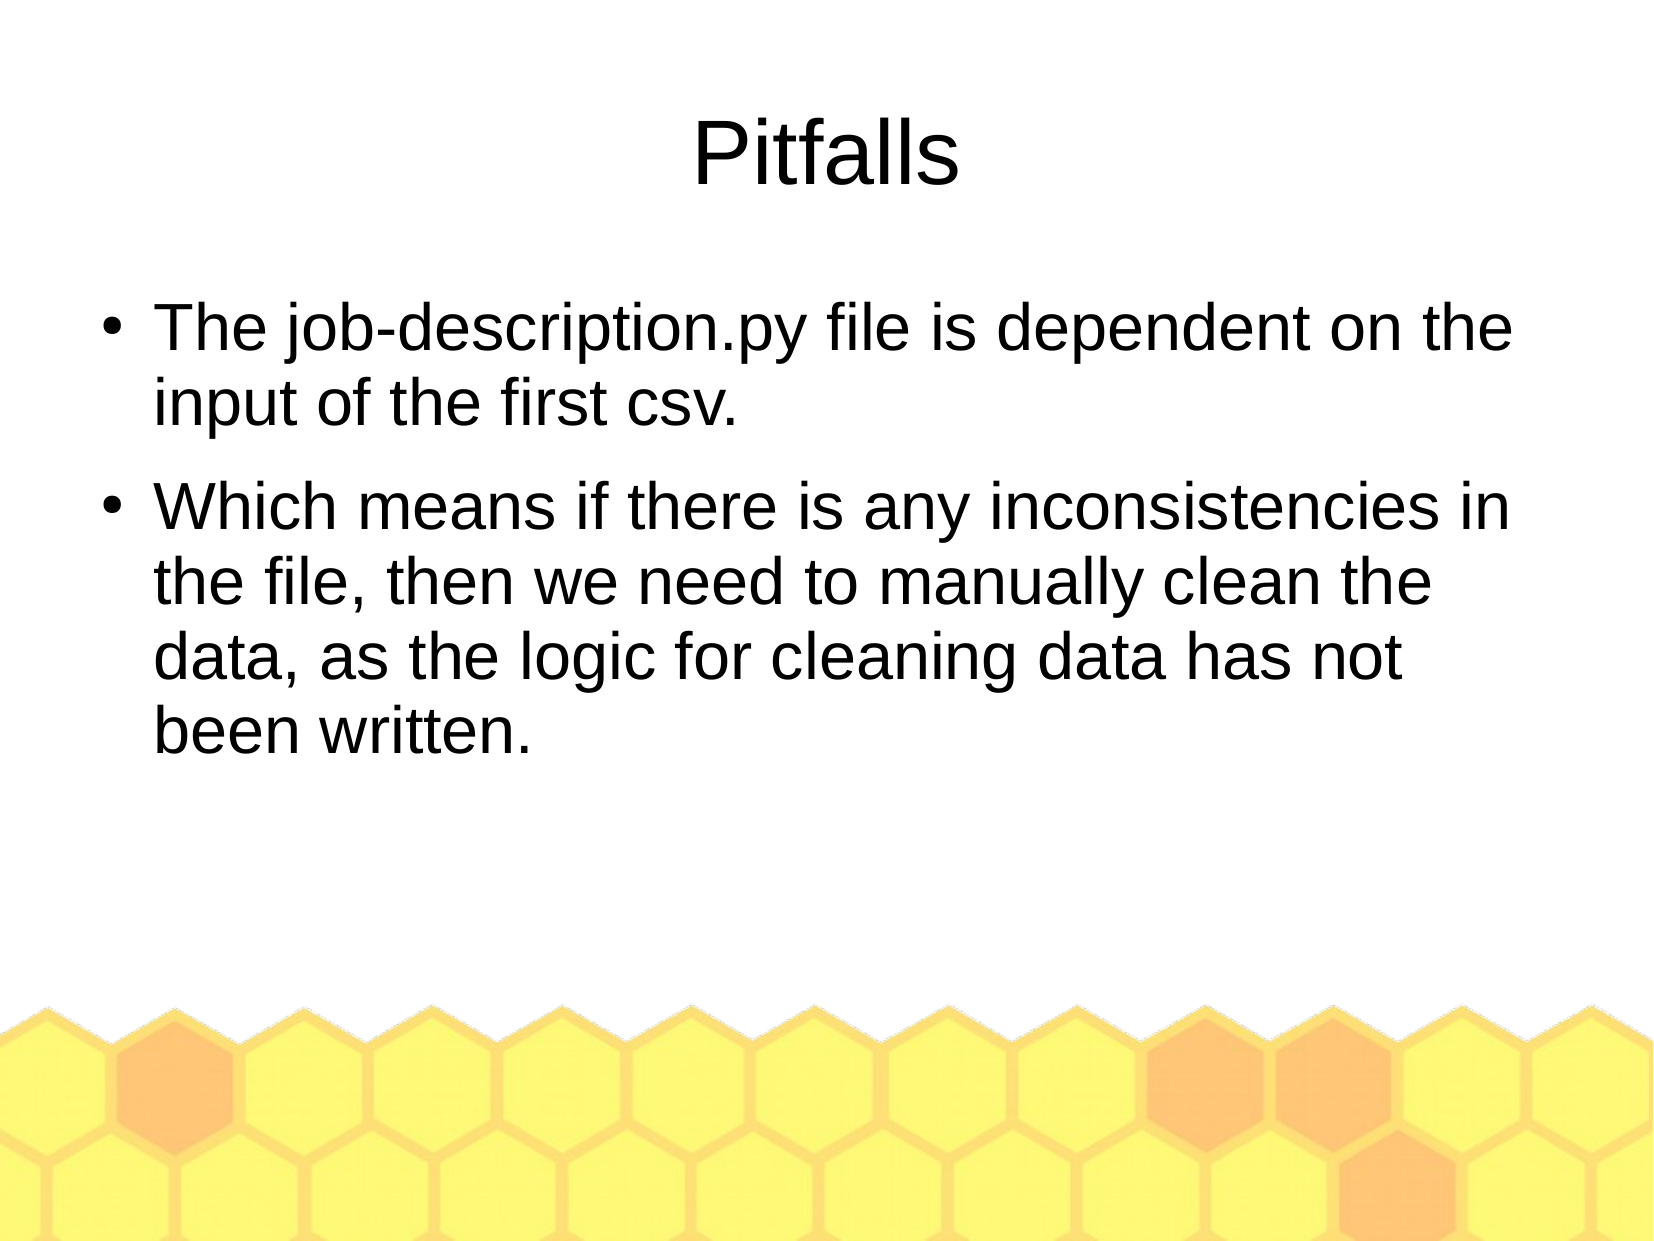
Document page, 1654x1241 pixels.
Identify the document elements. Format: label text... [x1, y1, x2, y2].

title Pitfalls [82, 49, 1571, 257]
picture [0, 1001, 1654, 1241]
list The job-description.py file is dependent on the input of the first csv. Which means if there is any inconsistencies in the file, then we need to manually clean the data, as the logic for cleaning data has not been written. [82, 290, 1571, 1010]
